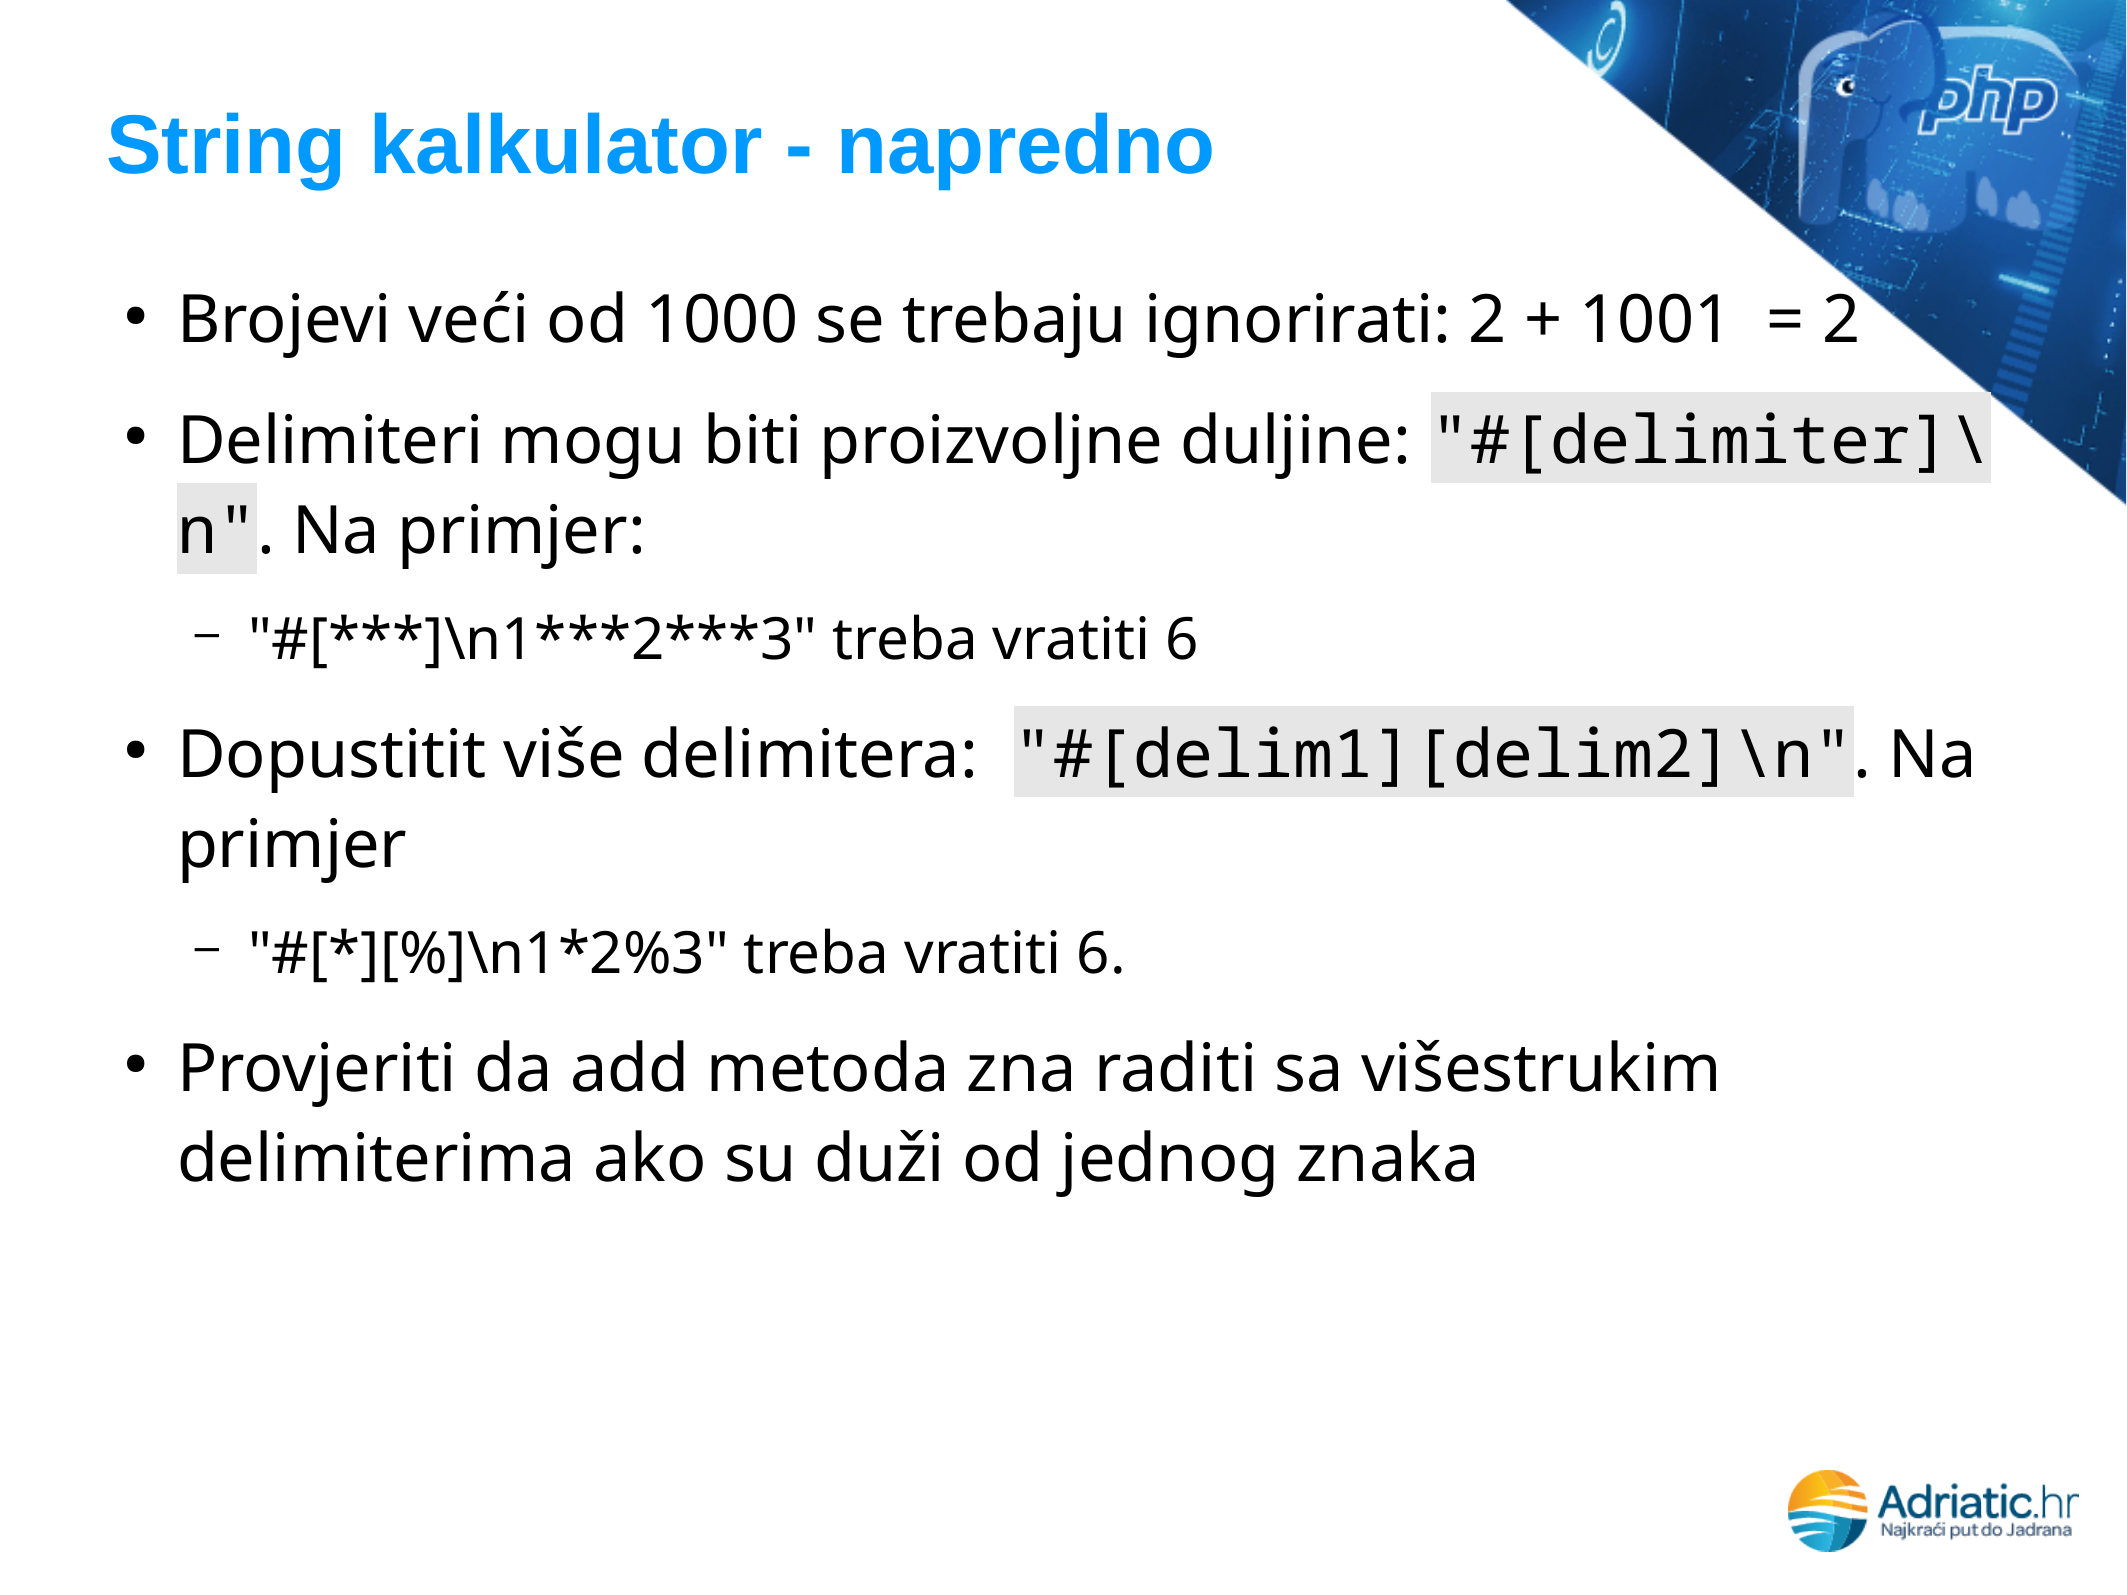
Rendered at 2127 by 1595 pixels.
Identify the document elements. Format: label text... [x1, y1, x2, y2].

picture [1505, 0, 2127, 625]
title String kalkulator - napredno [106, 70, 1630, 219]
list Brojevi veći od 1000 se trebaju ignorirati: 2 + 1001 = 2 Delimiteri mogu biti proizvoljne duljine: "#[delimiter]\n". Na primjer: "#[***]\n1***2***3" treba vratiti 6 Dopustitit više delimitera: "#[delim1][delim2]\n". Na primjer "#[*][%]\n1*2%3" treba vratiti 6. Provjeriti da add metoda zna raditi sa višestrukim delimiterima ako su duži od jednog znaka [106, 271, 2020, 1453]
picture [1788, 1470, 2079, 1552]
